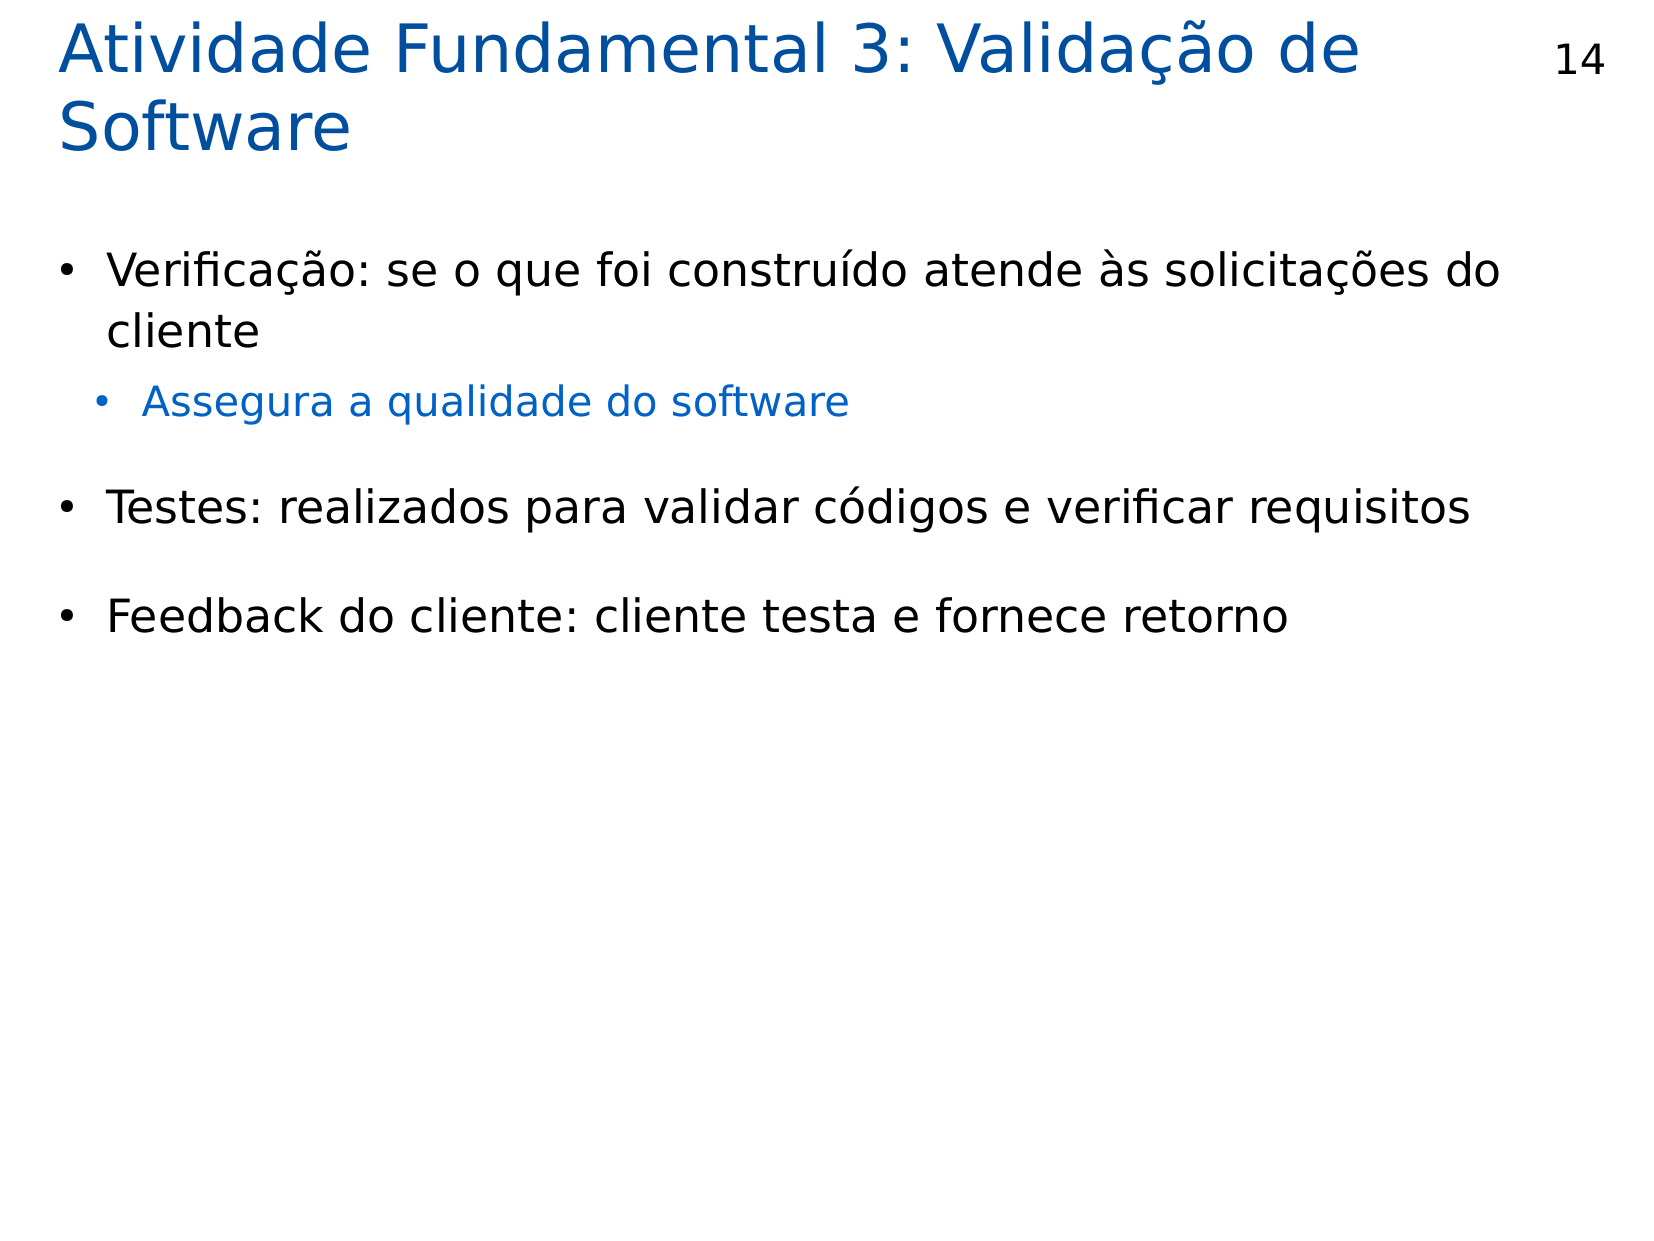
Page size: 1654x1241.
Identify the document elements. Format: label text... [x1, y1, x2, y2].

title Atividade Fundamental 3: Validação de Software [59, 10, 1506, 167]
list Verificação: se o que foi construído atende às solicitações do cliente Assegura a qualidade do software Testes: realizados para validar códigos e verificar requisitos Feedback do cliente: cliente testa e fornece retorno [59, 236, 1595, 1211]
